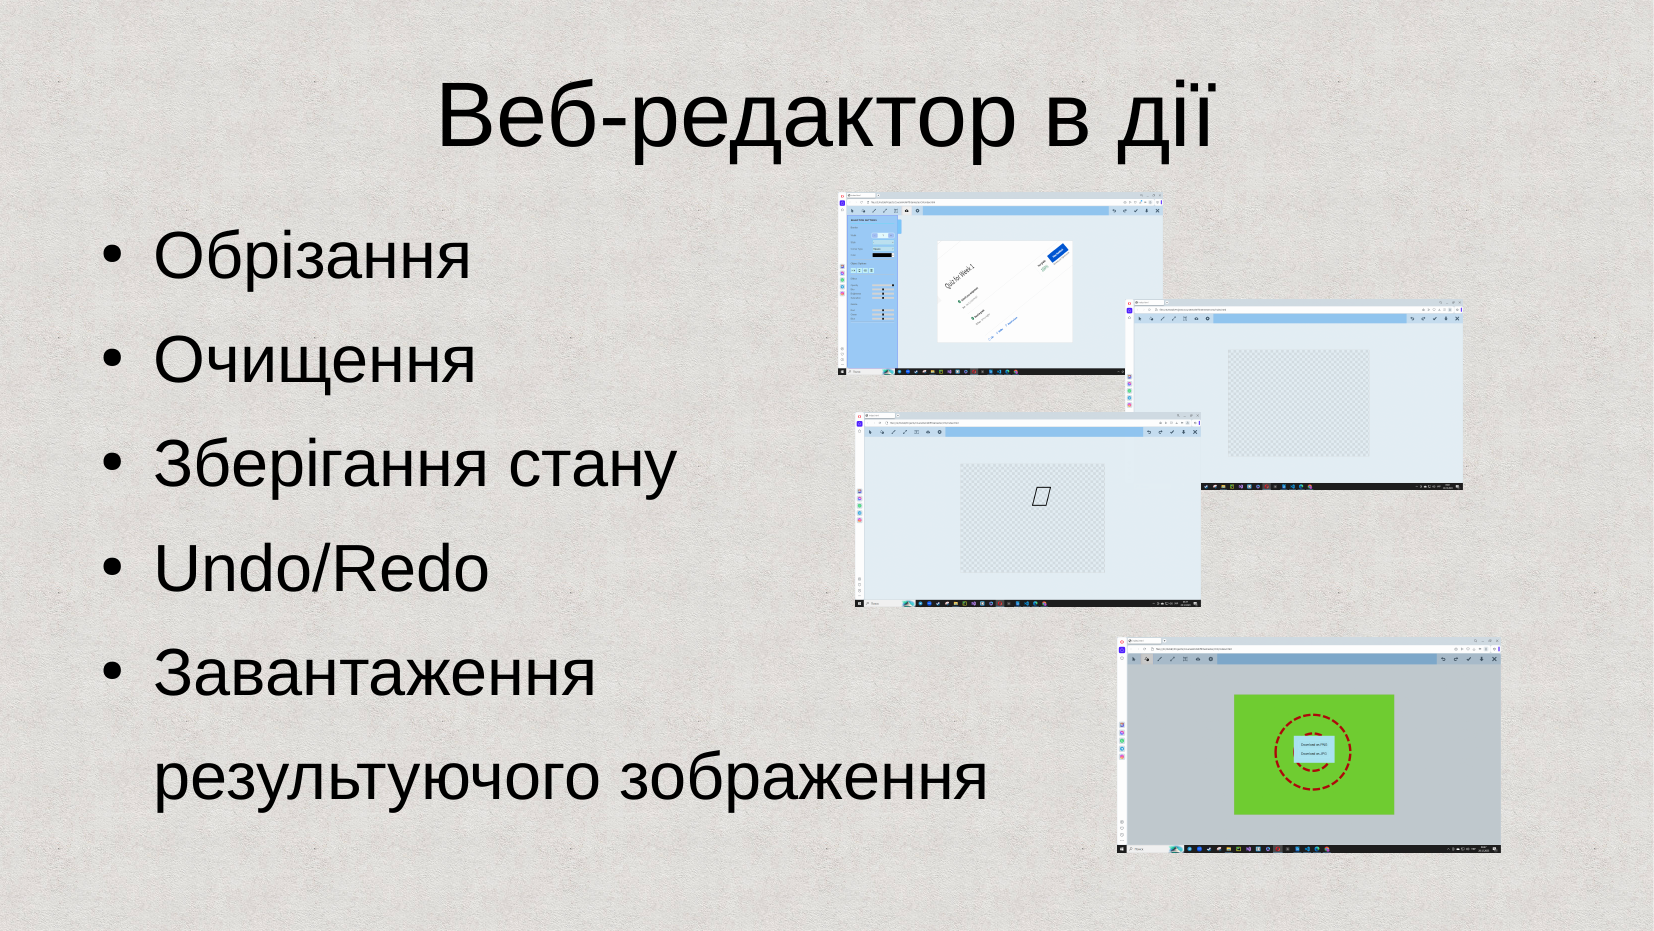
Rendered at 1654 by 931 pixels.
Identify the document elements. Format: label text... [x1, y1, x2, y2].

picture [0, 0, 1654, 931]
list Обрізання Очищення Зберігання стану Undo/Redo Завантаження результуючого зображення [82, 217, 1571, 863]
title Веб-редактор в дії [82, 37, 1571, 193]
